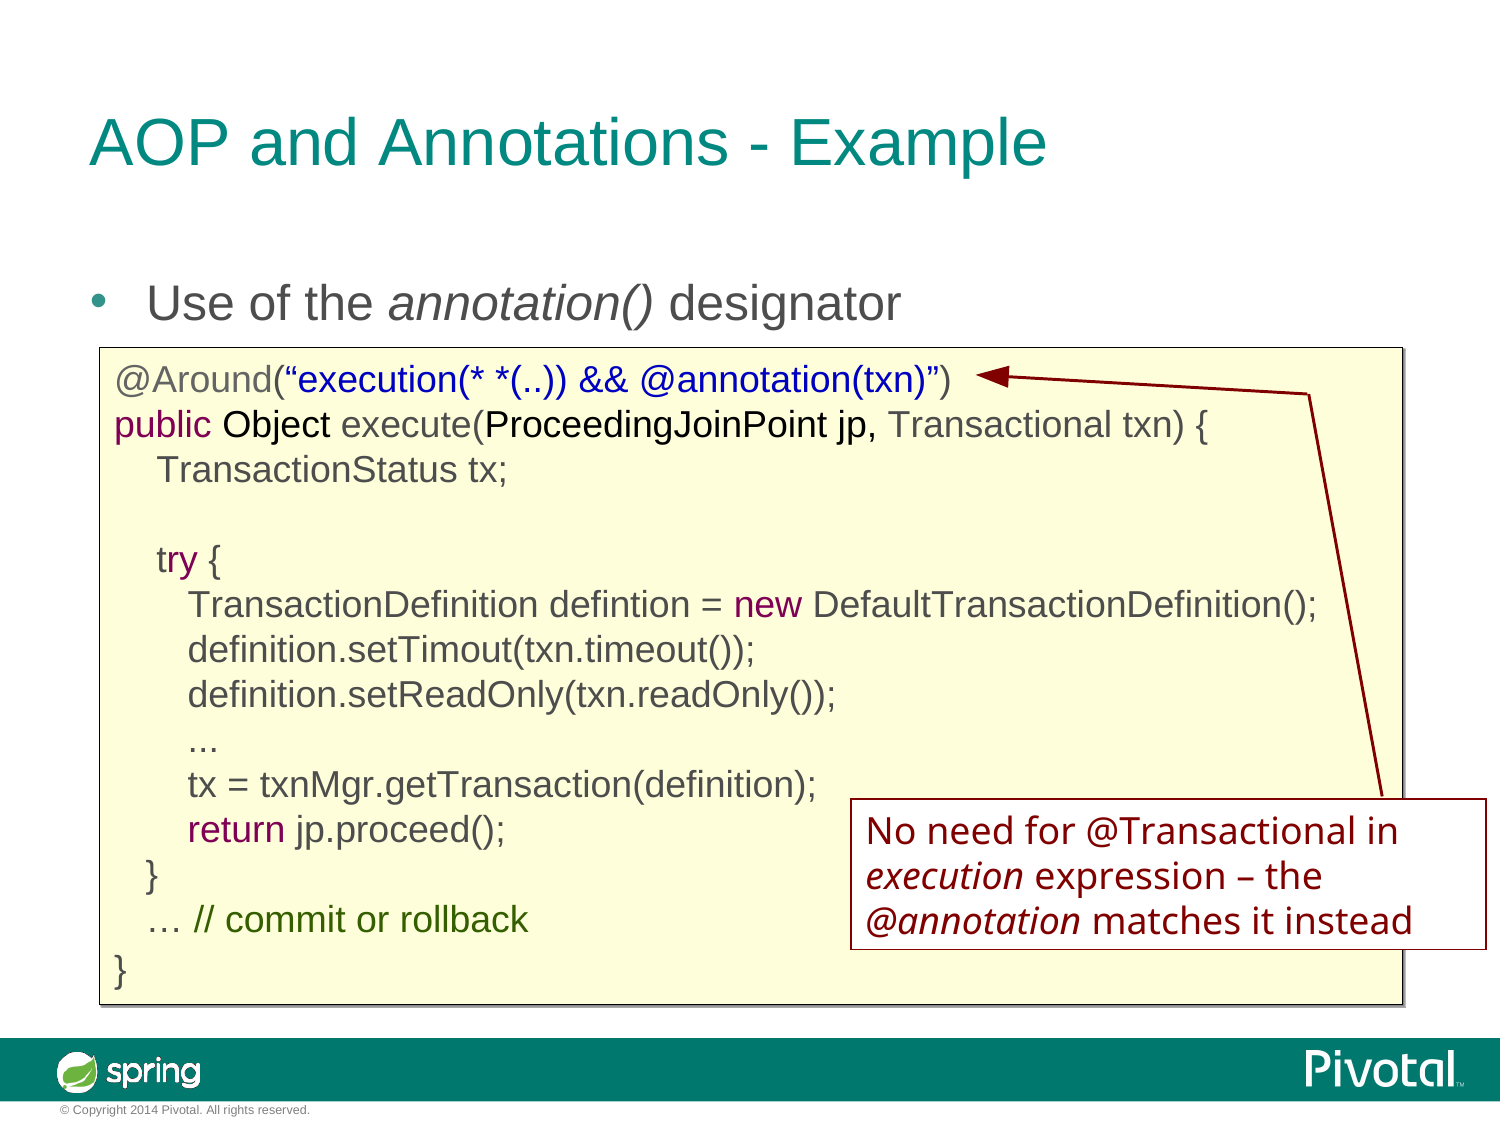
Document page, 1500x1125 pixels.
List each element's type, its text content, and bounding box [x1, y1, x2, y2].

picture [1306, 1050, 1464, 1087]
list Use of the annotation() designator [75, 262, 1426, 1005]
title AOP and Annotations - Example [75, 45, 1426, 233]
text_box No need for @Transactional in execution expression – the @annotation matches it instead [850, 799, 1487, 950]
picture [32, 1041, 210, 1103]
